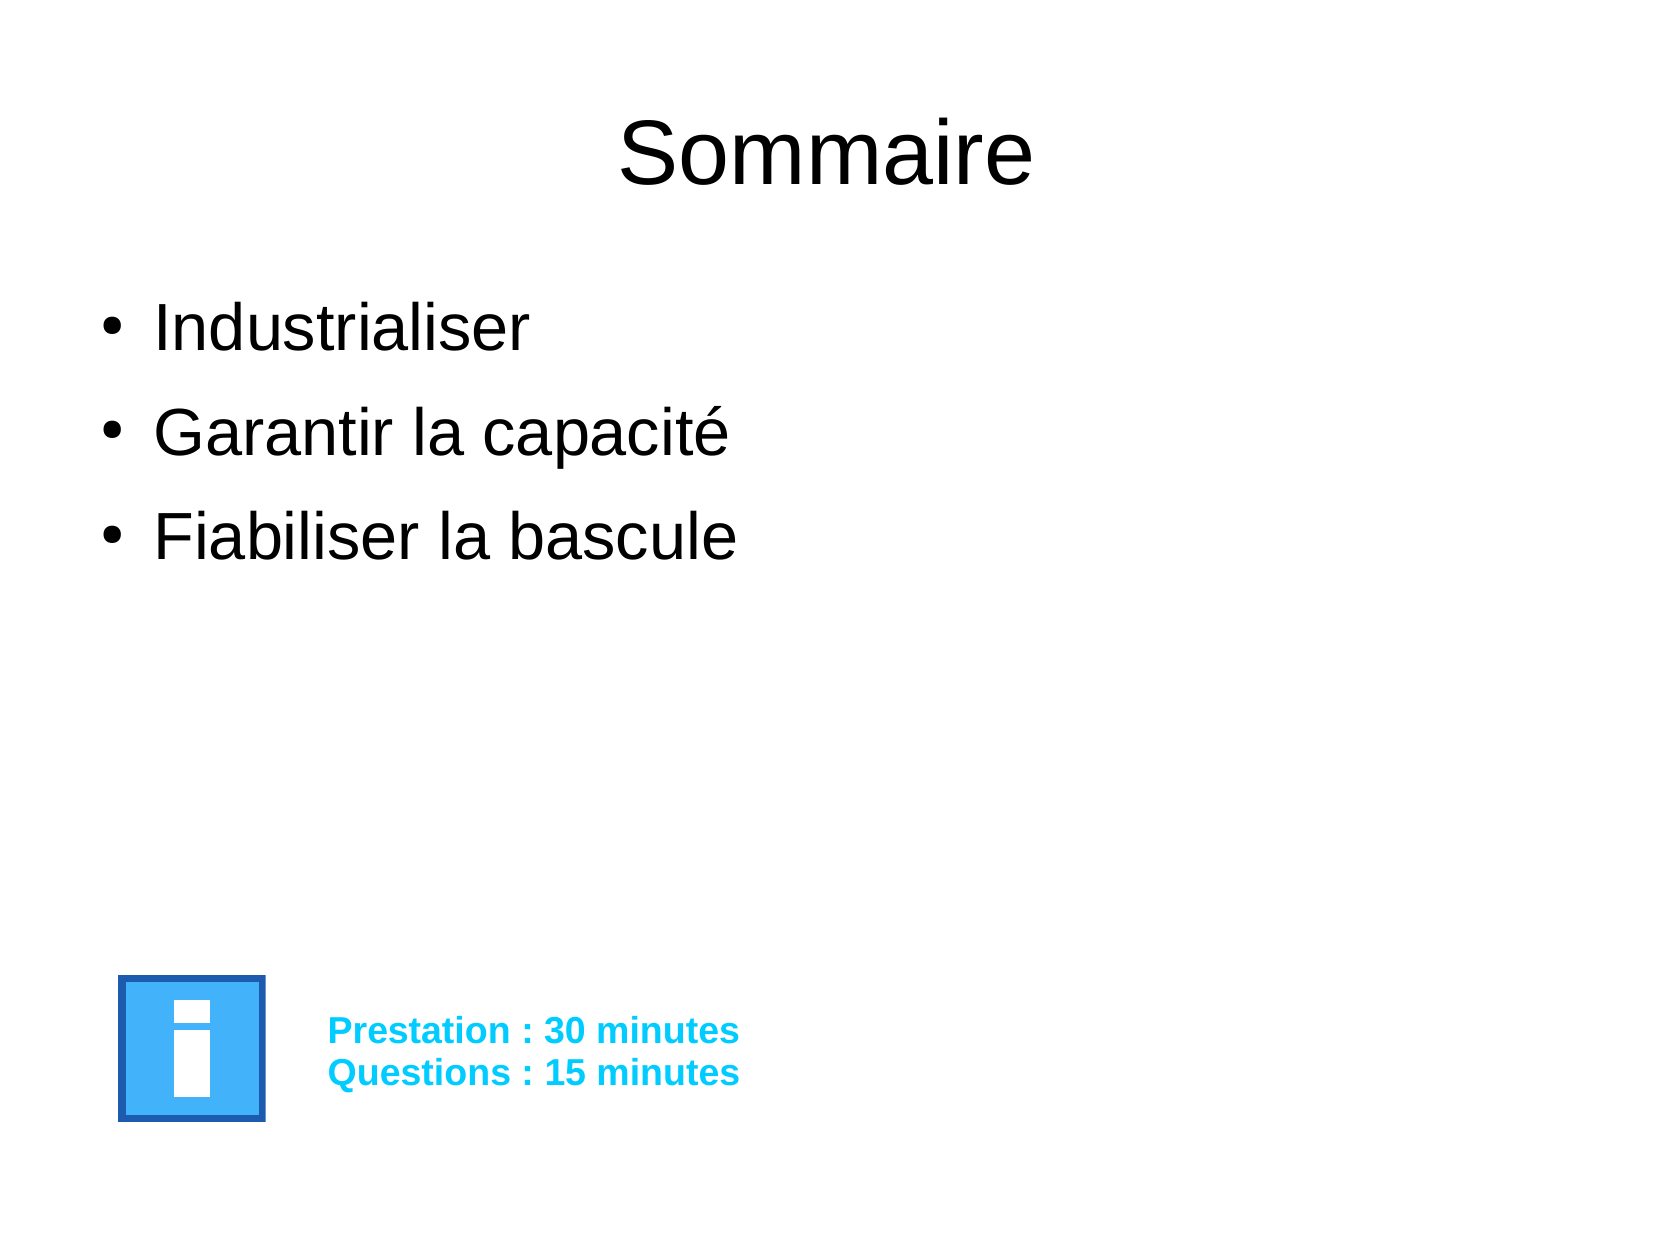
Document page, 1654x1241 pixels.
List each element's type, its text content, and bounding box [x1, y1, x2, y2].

picture [118, 974, 266, 1123]
list Industrialiser Garantir la capacité Fiabiliser la bascule [82, 290, 1571, 1010]
title Sommaire [82, 49, 1571, 257]
text_box Prestation : 30 minutes Questions : 15 minutes [312, 1001, 1642, 1105]
